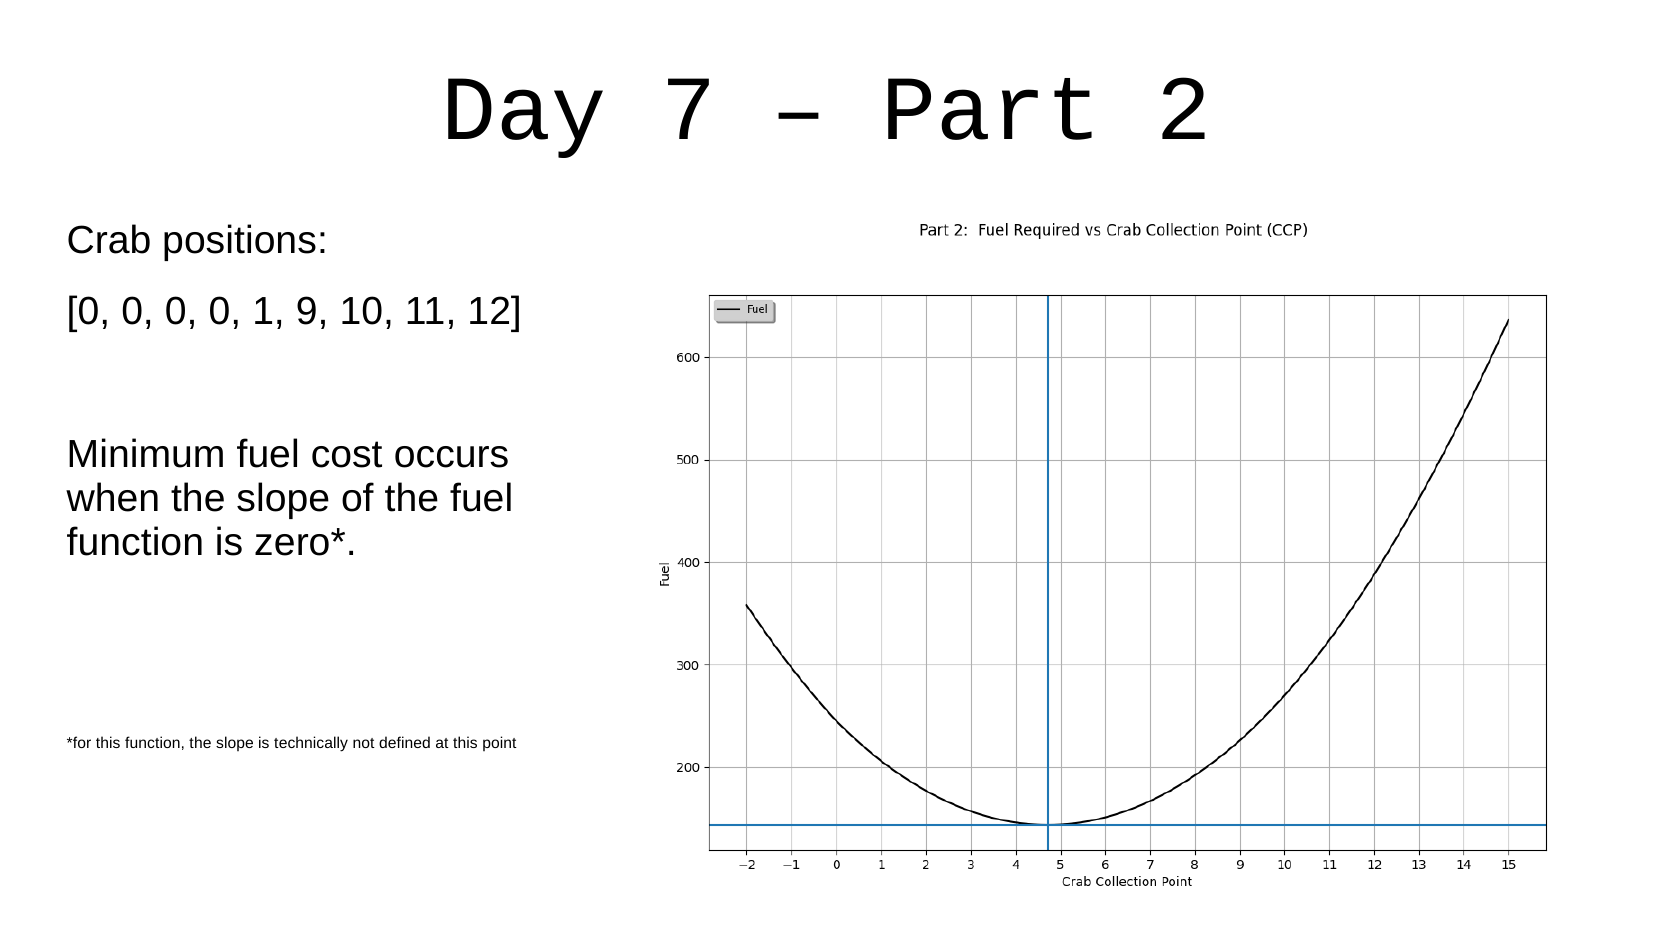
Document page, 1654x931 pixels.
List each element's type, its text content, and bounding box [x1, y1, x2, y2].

list Crab positions: [0, 0, 0, 0, 1, 9, 10, 11, 12] Minimum fuel cost occurs when the slope of the fuel function is zero*. *for this function, the slope is technically not defined at this point [0, 217, 573, 758]
title Day 7 – Part 2 [82, 37, 1571, 193]
picture [573, 208, 1654, 929]
